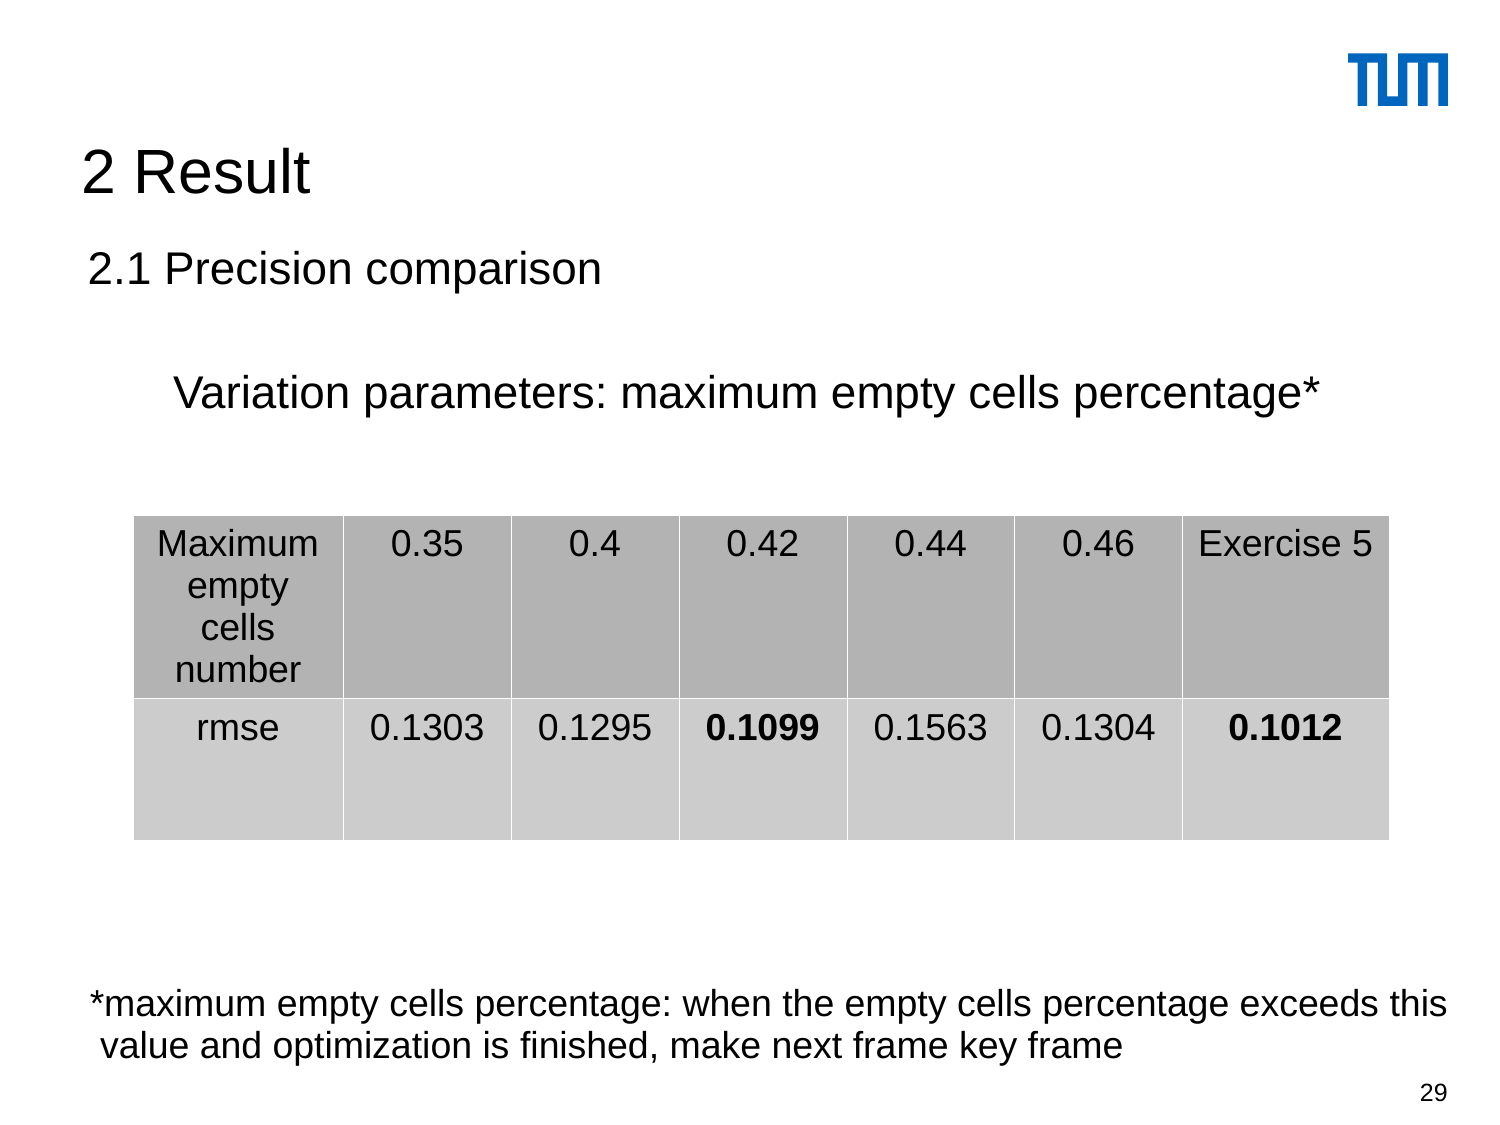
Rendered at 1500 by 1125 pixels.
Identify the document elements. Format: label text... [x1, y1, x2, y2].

list 2.1 Precision comparison [87, 231, 1416, 963]
slide_number <number> [1111, 1074, 1448, 1122]
table_cell 0.1012 [1183, 699, 1389, 840]
table_header Maximum empty cells number [134, 516, 343, 698]
table_cell 0.1563 [848, 699, 1014, 840]
table_header 0.4 [512, 516, 679, 698]
title 2 Result [81, 139, 1110, 207]
text_box *maximum empty cells percentage: when the empty cells percentage exceeds this value and optimization is finished, make next frame key frame [75, 975, 1464, 1074]
table_cell 0.1099 [680, 699, 847, 840]
table_cell 0.1303 [344, 699, 511, 840]
table_header 0.44 [848, 516, 1014, 698]
table_cell 0.1295 [512, 699, 679, 840]
table_header 0.42 [680, 516, 847, 698]
text_box Variation parameters: maximum empty cells percentage* [158, 360, 1338, 478]
table_cell 0.1304 [1015, 699, 1182, 840]
table_header 0.46 [1015, 516, 1182, 698]
table_header Exercise 5 [1183, 516, 1389, 698]
table_cell rmse [134, 699, 343, 840]
table_header 0.35 [344, 516, 511, 698]
